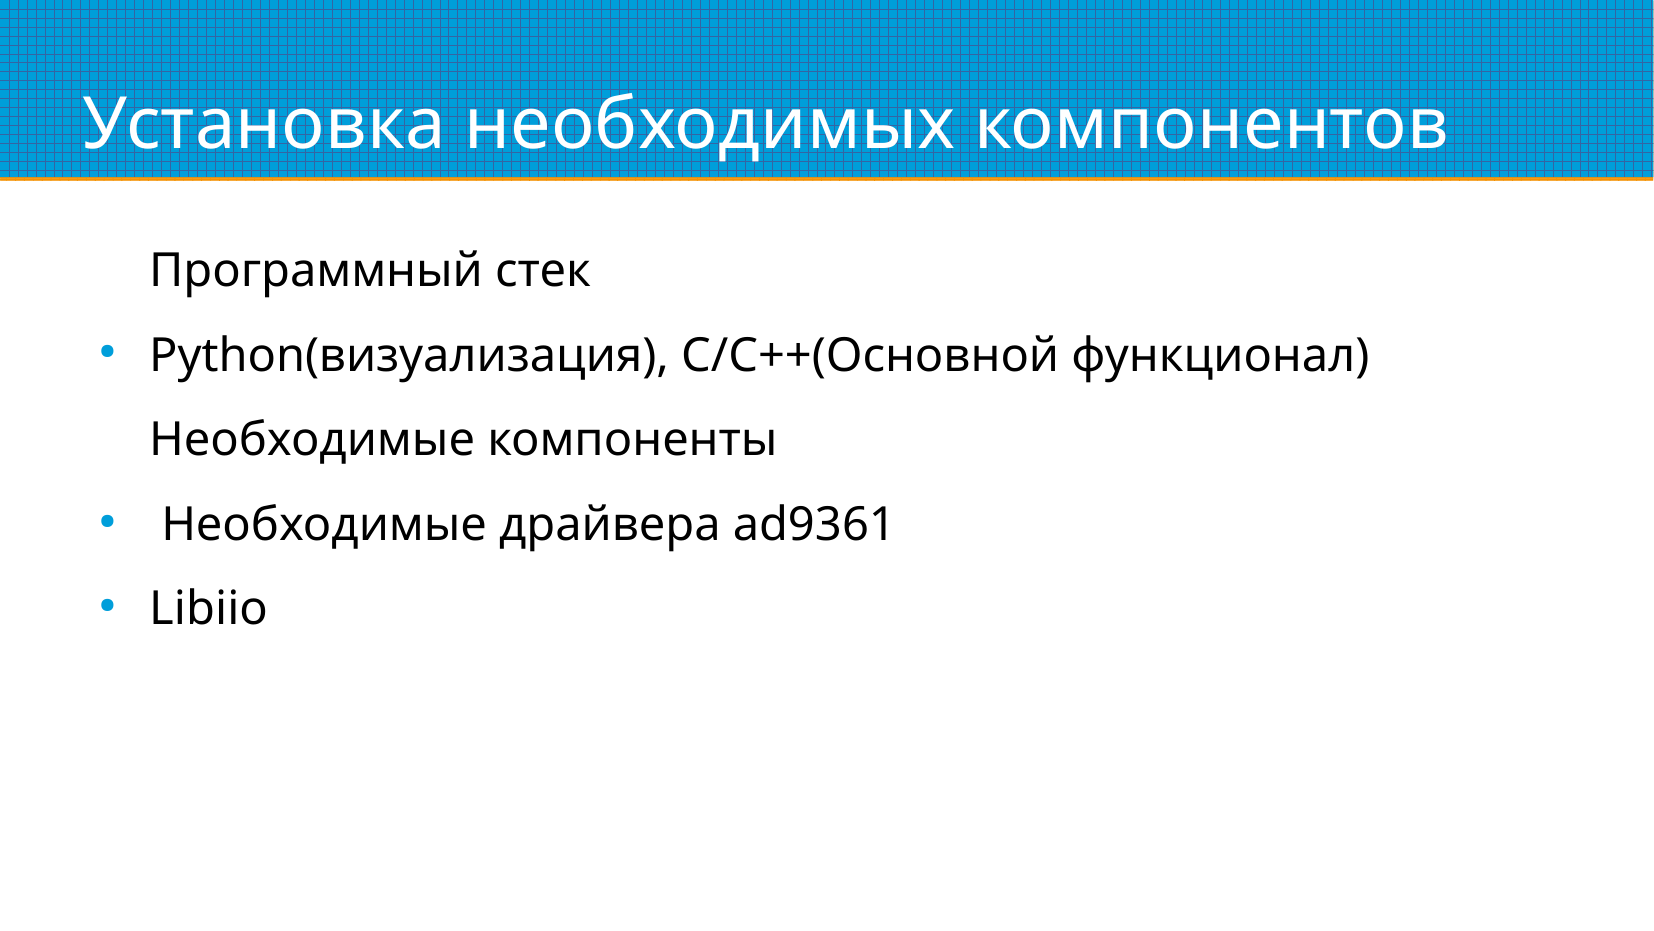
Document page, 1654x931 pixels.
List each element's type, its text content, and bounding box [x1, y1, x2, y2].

list Программный стек Python(визуализация), C/C++(Основной функционал) Необходимые компоненты Необходимые драйвера ad9361 Libiio [82, 236, 1563, 811]
title Установка необходимых компонентов [82, 14, 1571, 171]
